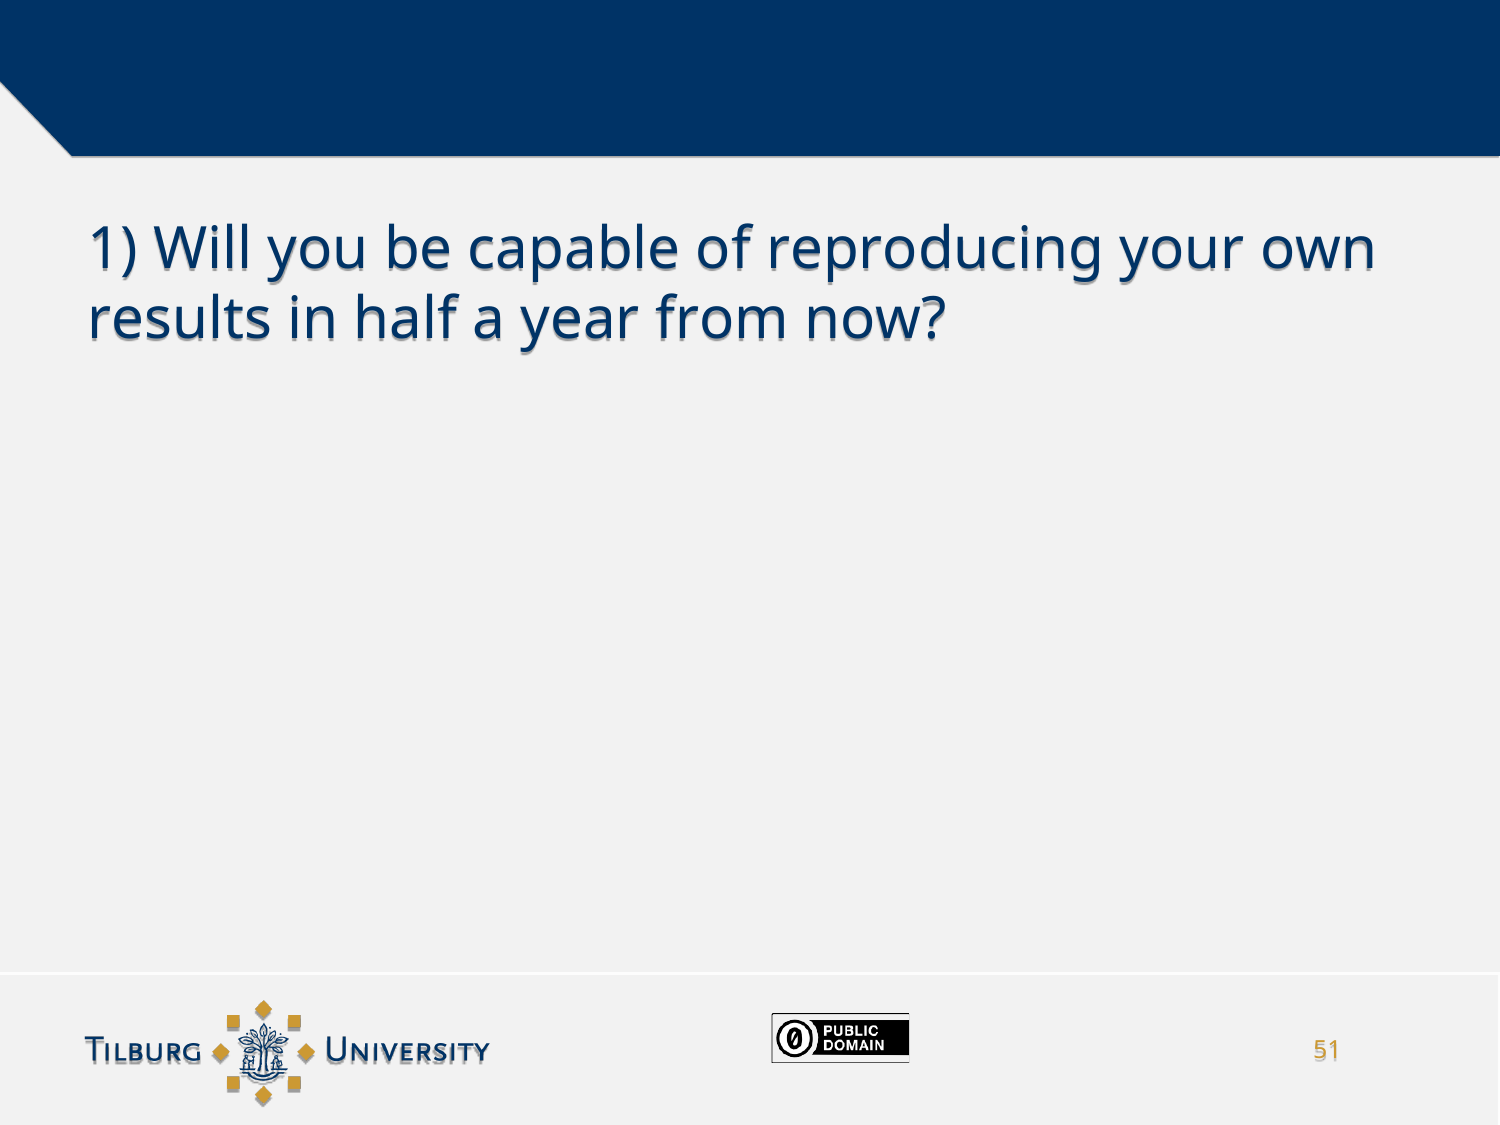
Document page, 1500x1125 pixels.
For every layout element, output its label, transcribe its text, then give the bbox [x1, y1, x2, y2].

text_box [1298, 1026, 1426, 1087]
text_box [772, 1014, 909, 1062]
text_box 1) Will you be capable of reproducing your own results in half a year from now? [14, 202, 1450, 971]
